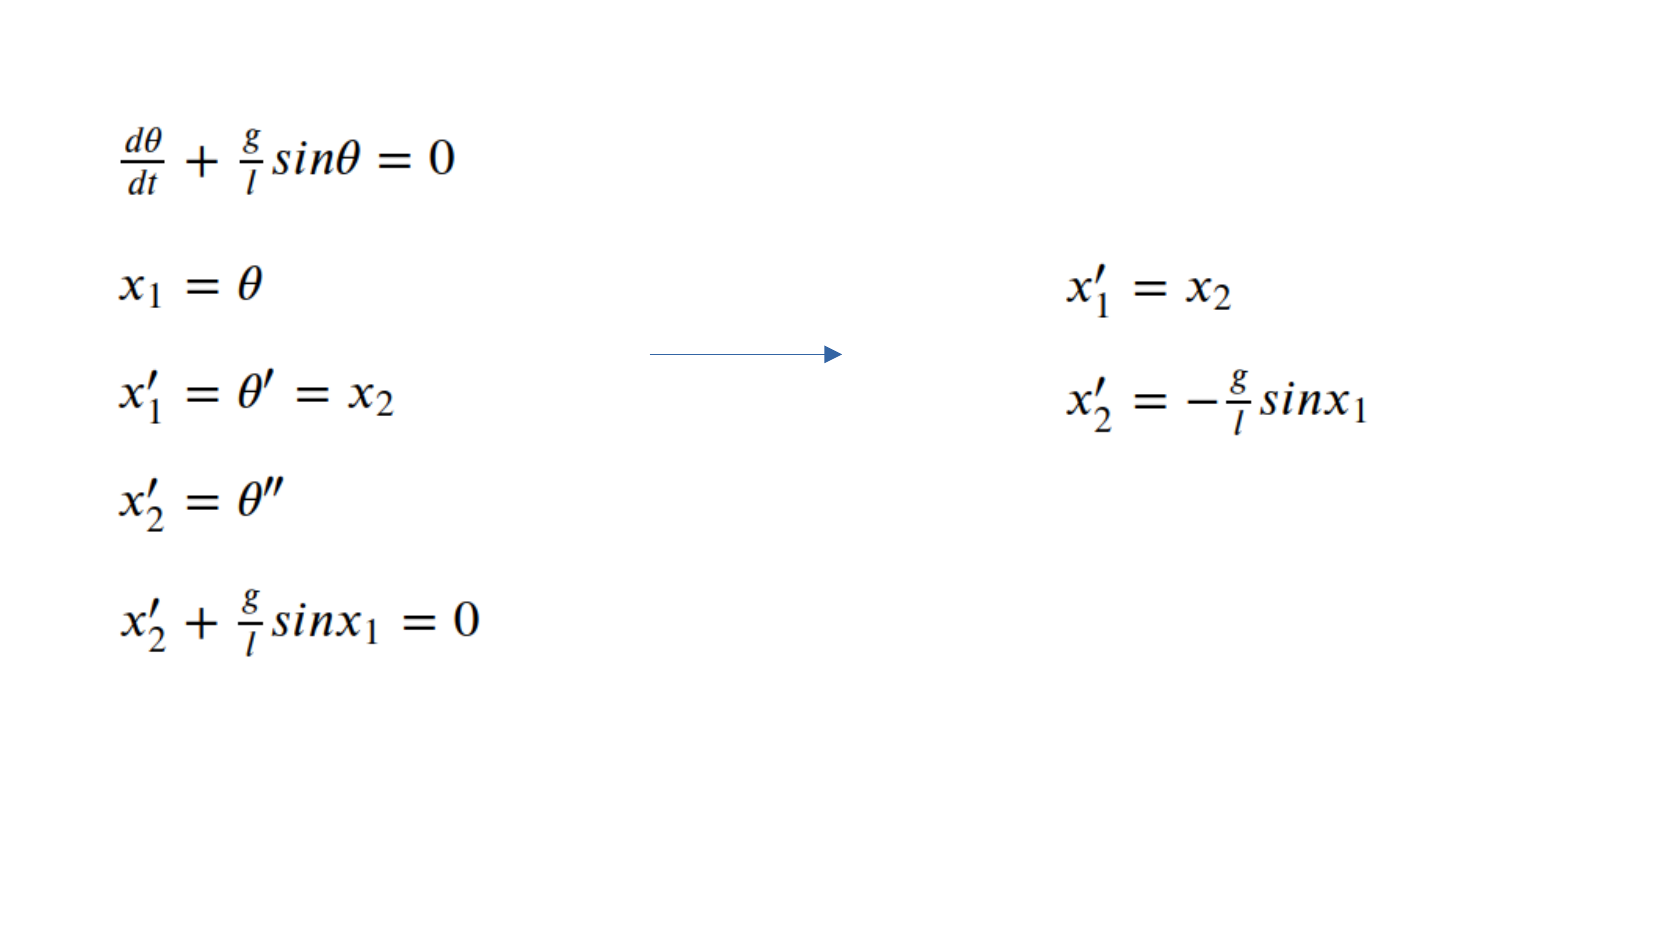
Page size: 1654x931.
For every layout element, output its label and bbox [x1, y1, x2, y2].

picture [88, 88, 522, 228]
picture [88, 561, 520, 685]
picture [1029, 230, 1477, 473]
picture [72, 236, 576, 560]
